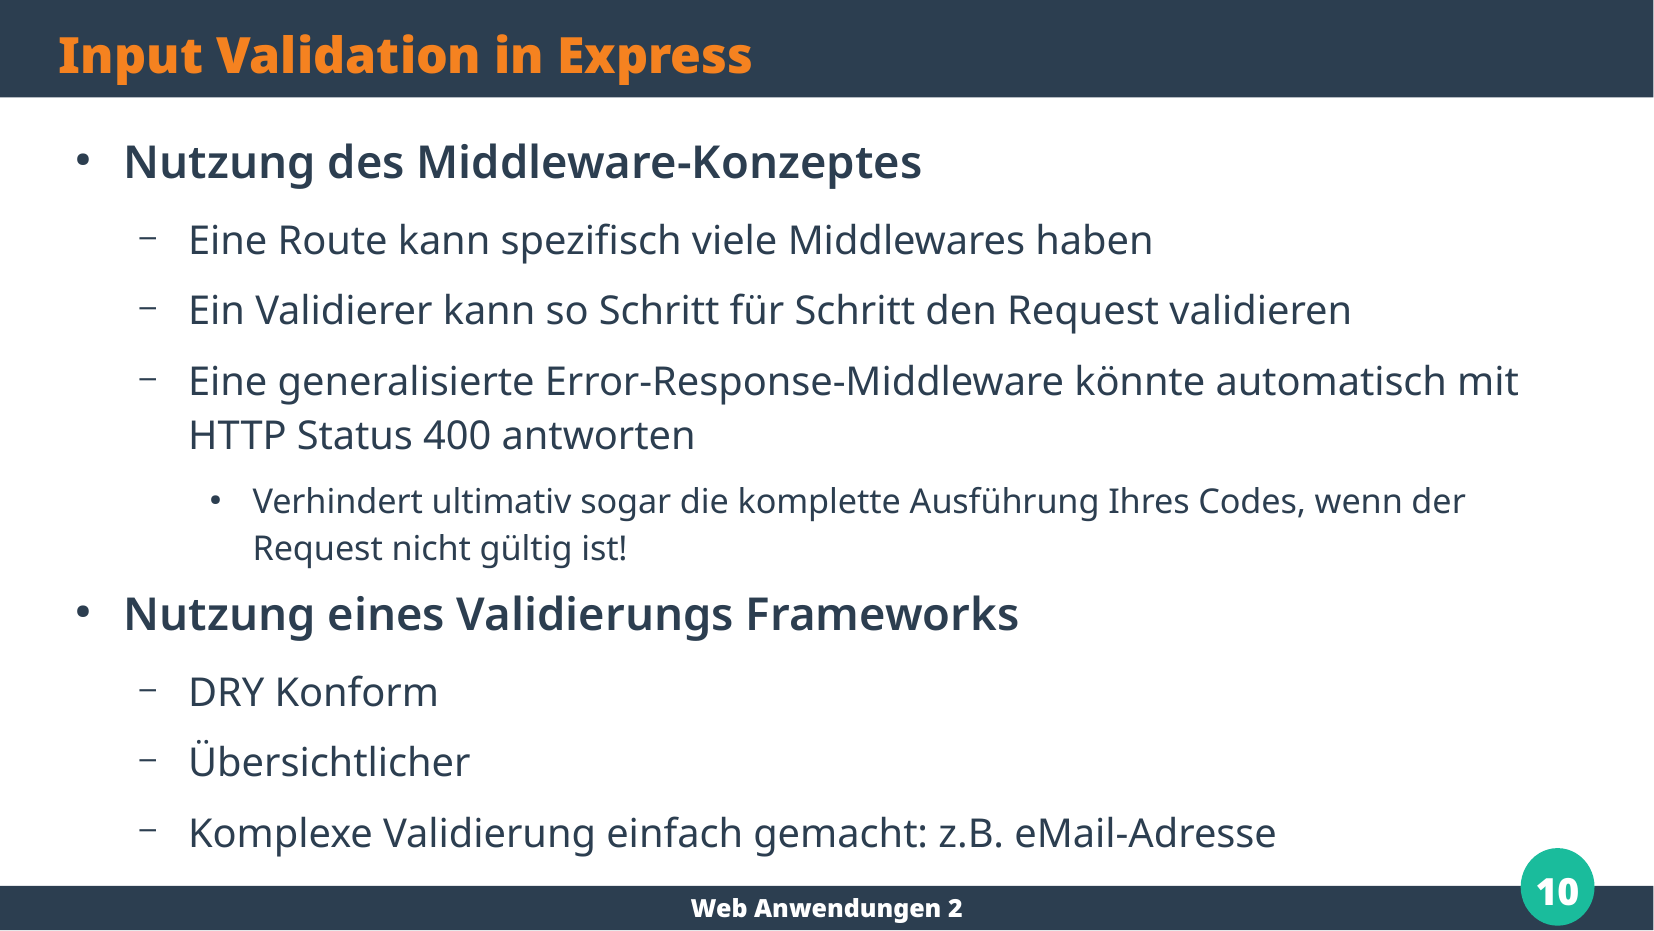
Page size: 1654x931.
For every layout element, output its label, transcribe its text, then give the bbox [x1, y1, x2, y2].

title Input Validation in Express [59, 8, 1595, 89]
list Nutzung des Middleware-Konzeptes Eine Route kann spezifisch viele Middlewares haben Ein Validierer kann so Schritt für Schritt den Request validieren Eine generalisierte Error-Response-Middleware könnte automatisch mit HTTP Status 400 antworten Verhindert ultimativ sogar die komplette Ausführung Ihres Codes, wenn der Request nicht gültig ist! Nutzung eines Validierungs Frameworks DRY Konform Übersichtlicher Komplexe Validierung einfach gemacht: z.B. eMail-Adresse [59, 129, 1595, 864]
